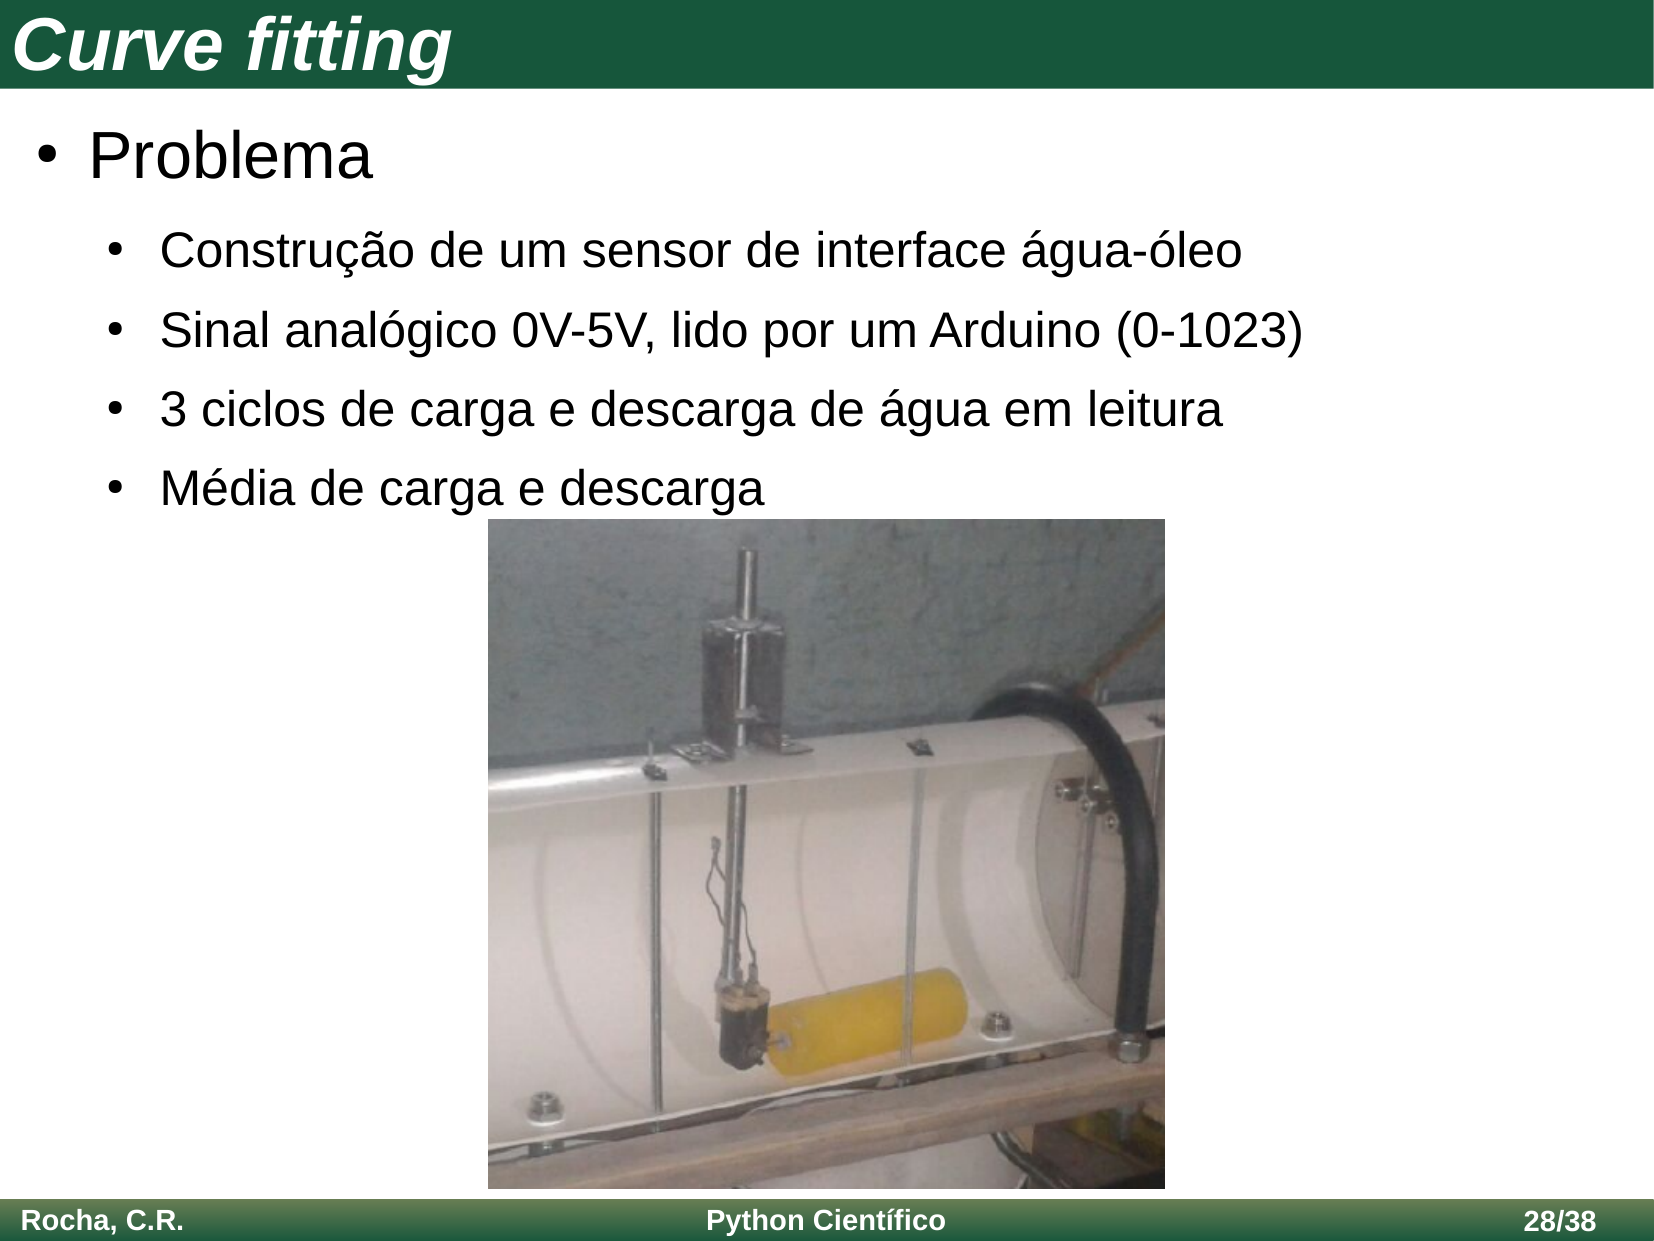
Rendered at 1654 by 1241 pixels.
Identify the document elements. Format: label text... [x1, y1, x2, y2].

list Problema Construção de um sensor de interface água-óleo Sinal analógico 0V-5V, lido por um Arduino (0-1023) 3 ciclos de carga e descarga de água em leitura Média de carga e descarga [17, 118, 1625, 1152]
title Curve fitting [11, 0, 1625, 89]
picture [488, 519, 1165, 1189]
